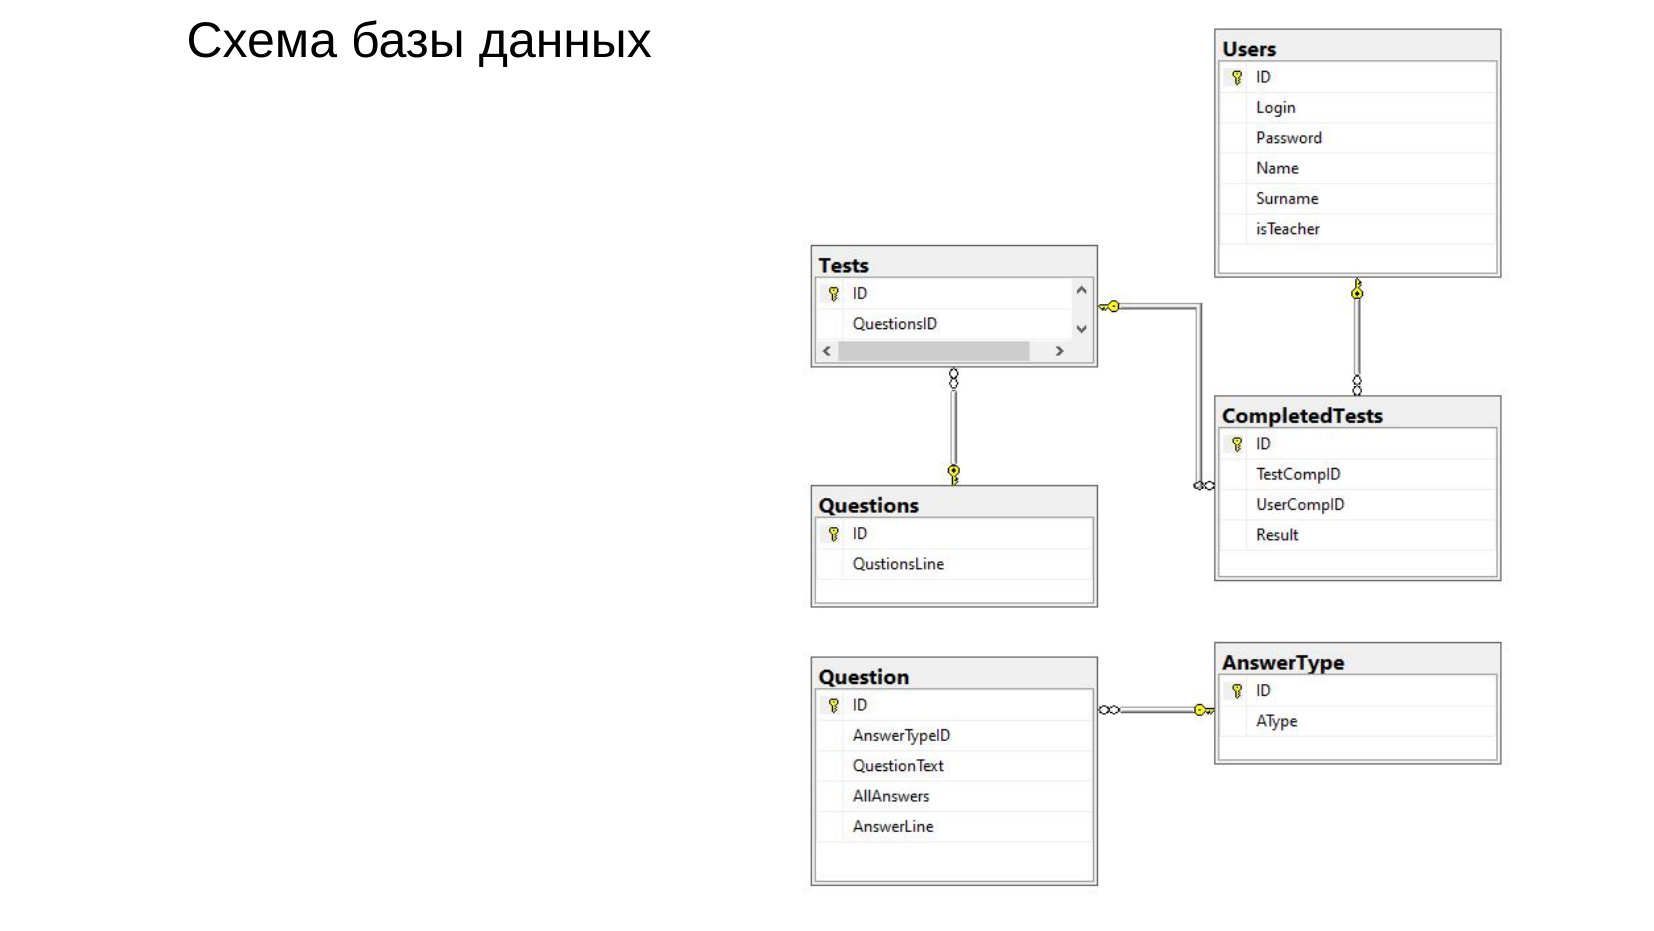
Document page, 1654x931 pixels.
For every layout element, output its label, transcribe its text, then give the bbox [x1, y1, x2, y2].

title Схема базы данных [0, 0, 708, 119]
picture [708, 0, 1565, 931]
